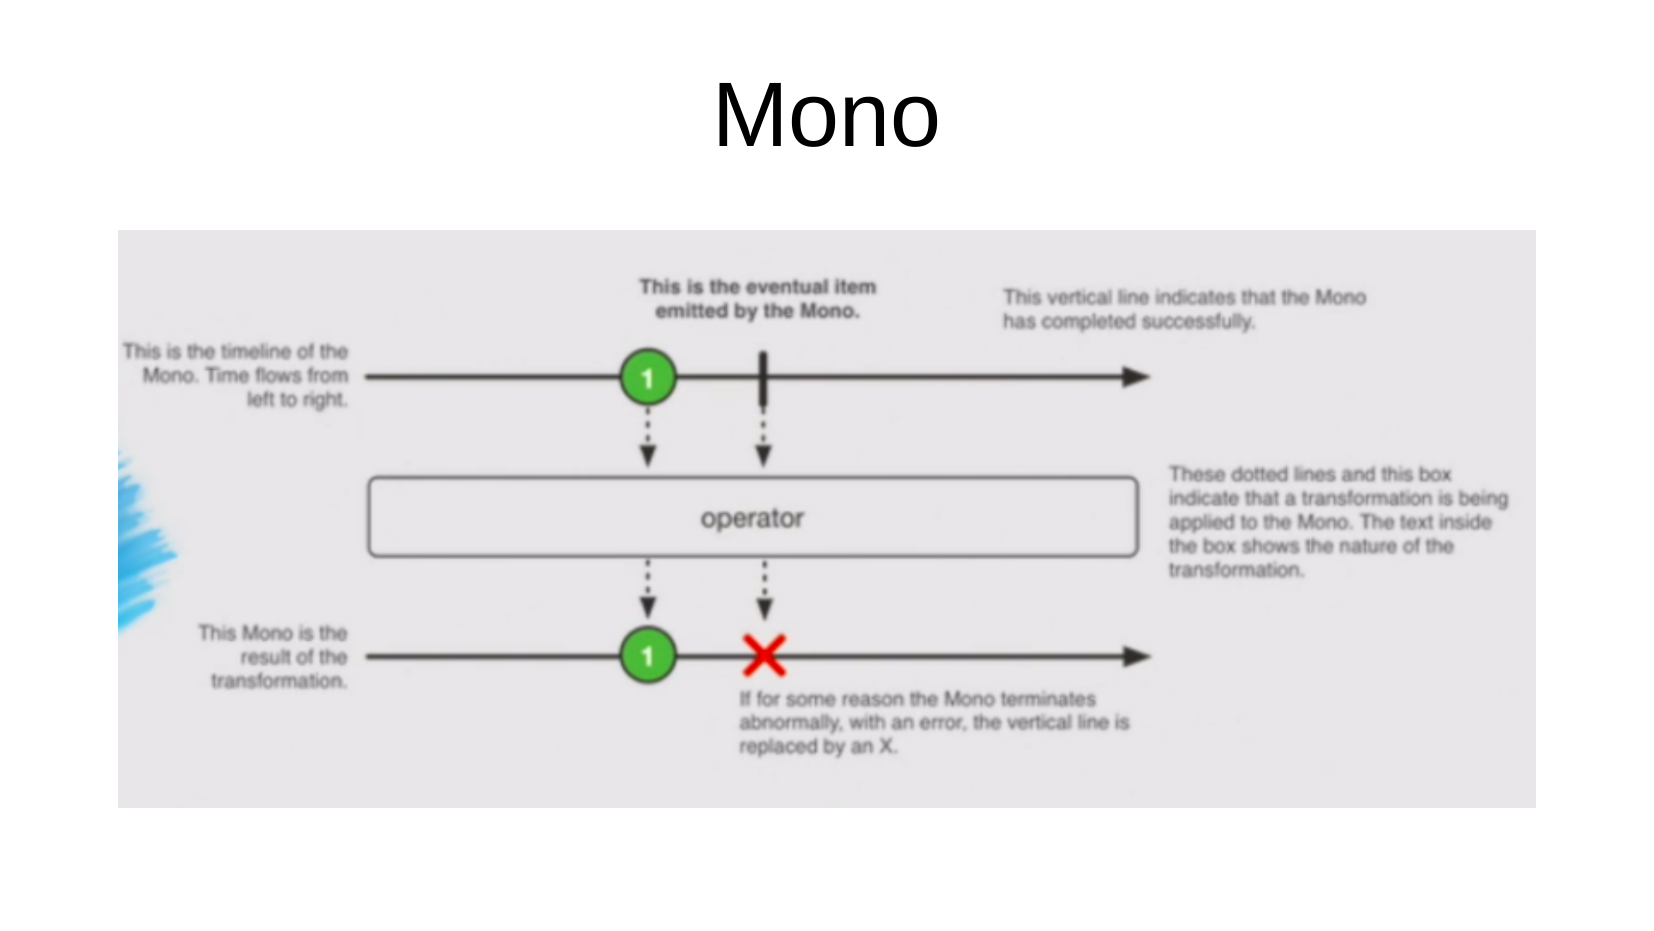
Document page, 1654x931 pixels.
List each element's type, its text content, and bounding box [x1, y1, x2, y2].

title Mono [82, 37, 1571, 193]
picture [118, 230, 1536, 808]
